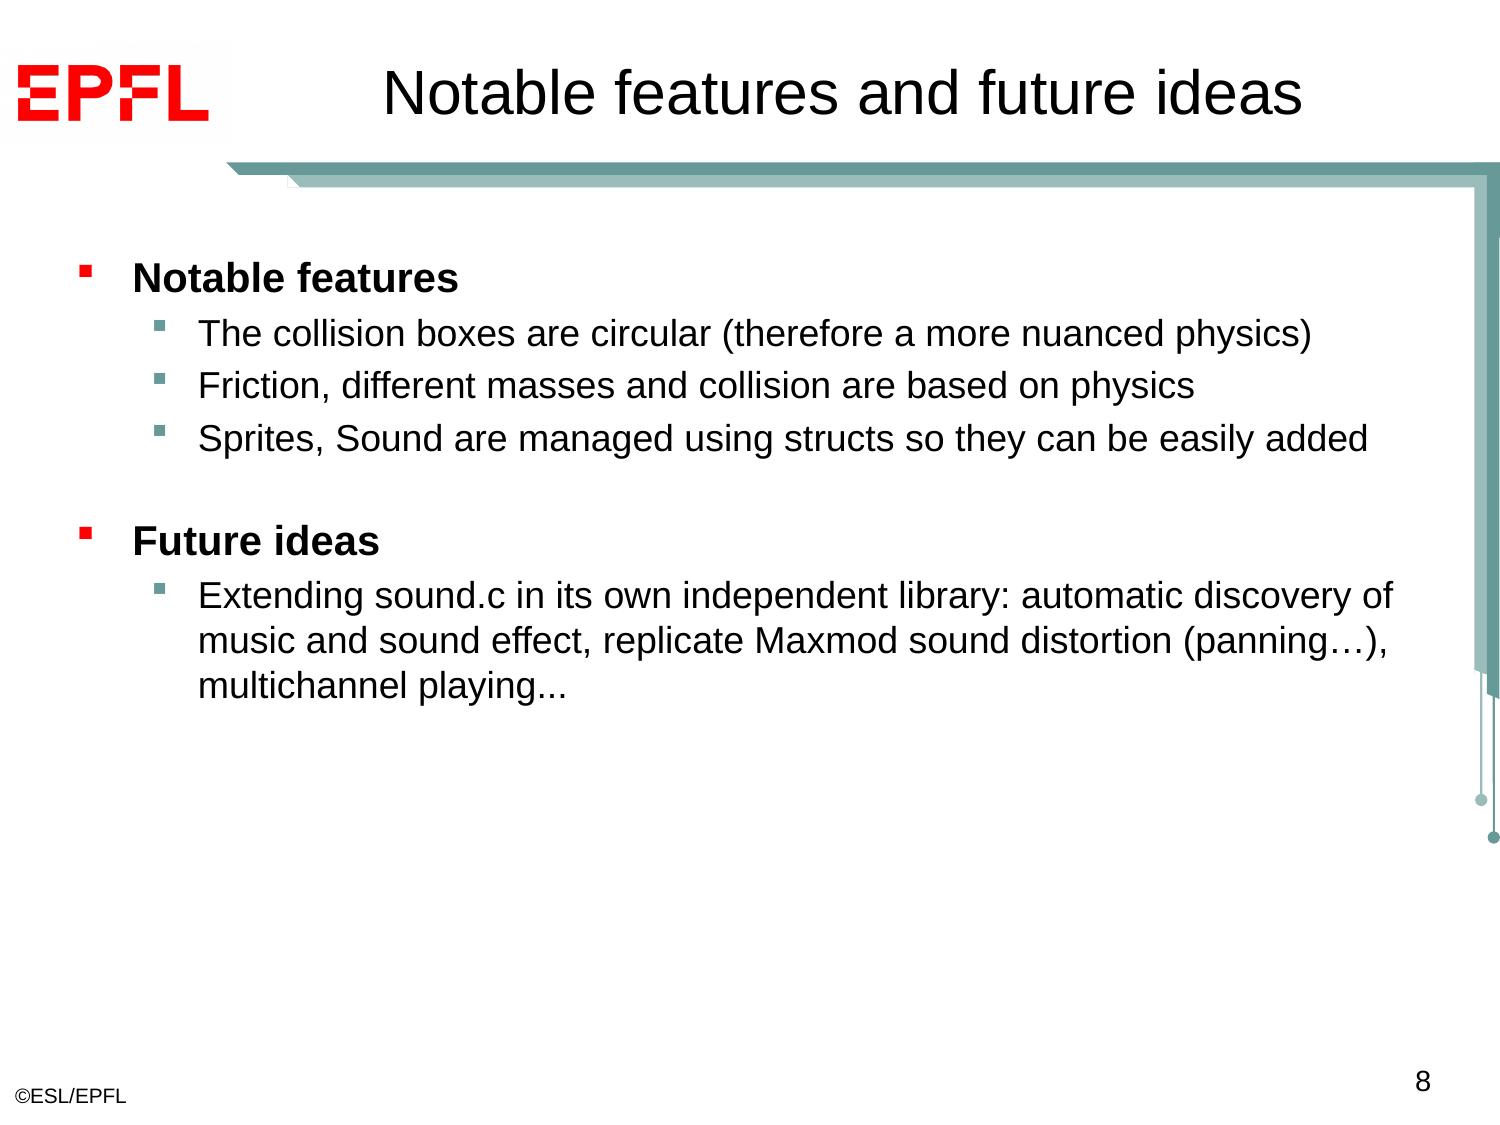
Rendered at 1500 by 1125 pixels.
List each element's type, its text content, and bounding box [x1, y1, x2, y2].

title Notable features and future ideas [225, 24, 1463, 155]
list Notable features The collision boxes are circular (therefore a more nuanced physics) Friction, different masses and collision are based on physics Sprites, Sound are managed using structs so they can be easily added Future ideas Extending sound.c in its own independent library: automatic discovery of music and sound effect, replicate Maxmod sound distortion (panning…), multichannel playing... [61, 195, 1468, 1065]
picture [0, 41, 225, 144]
